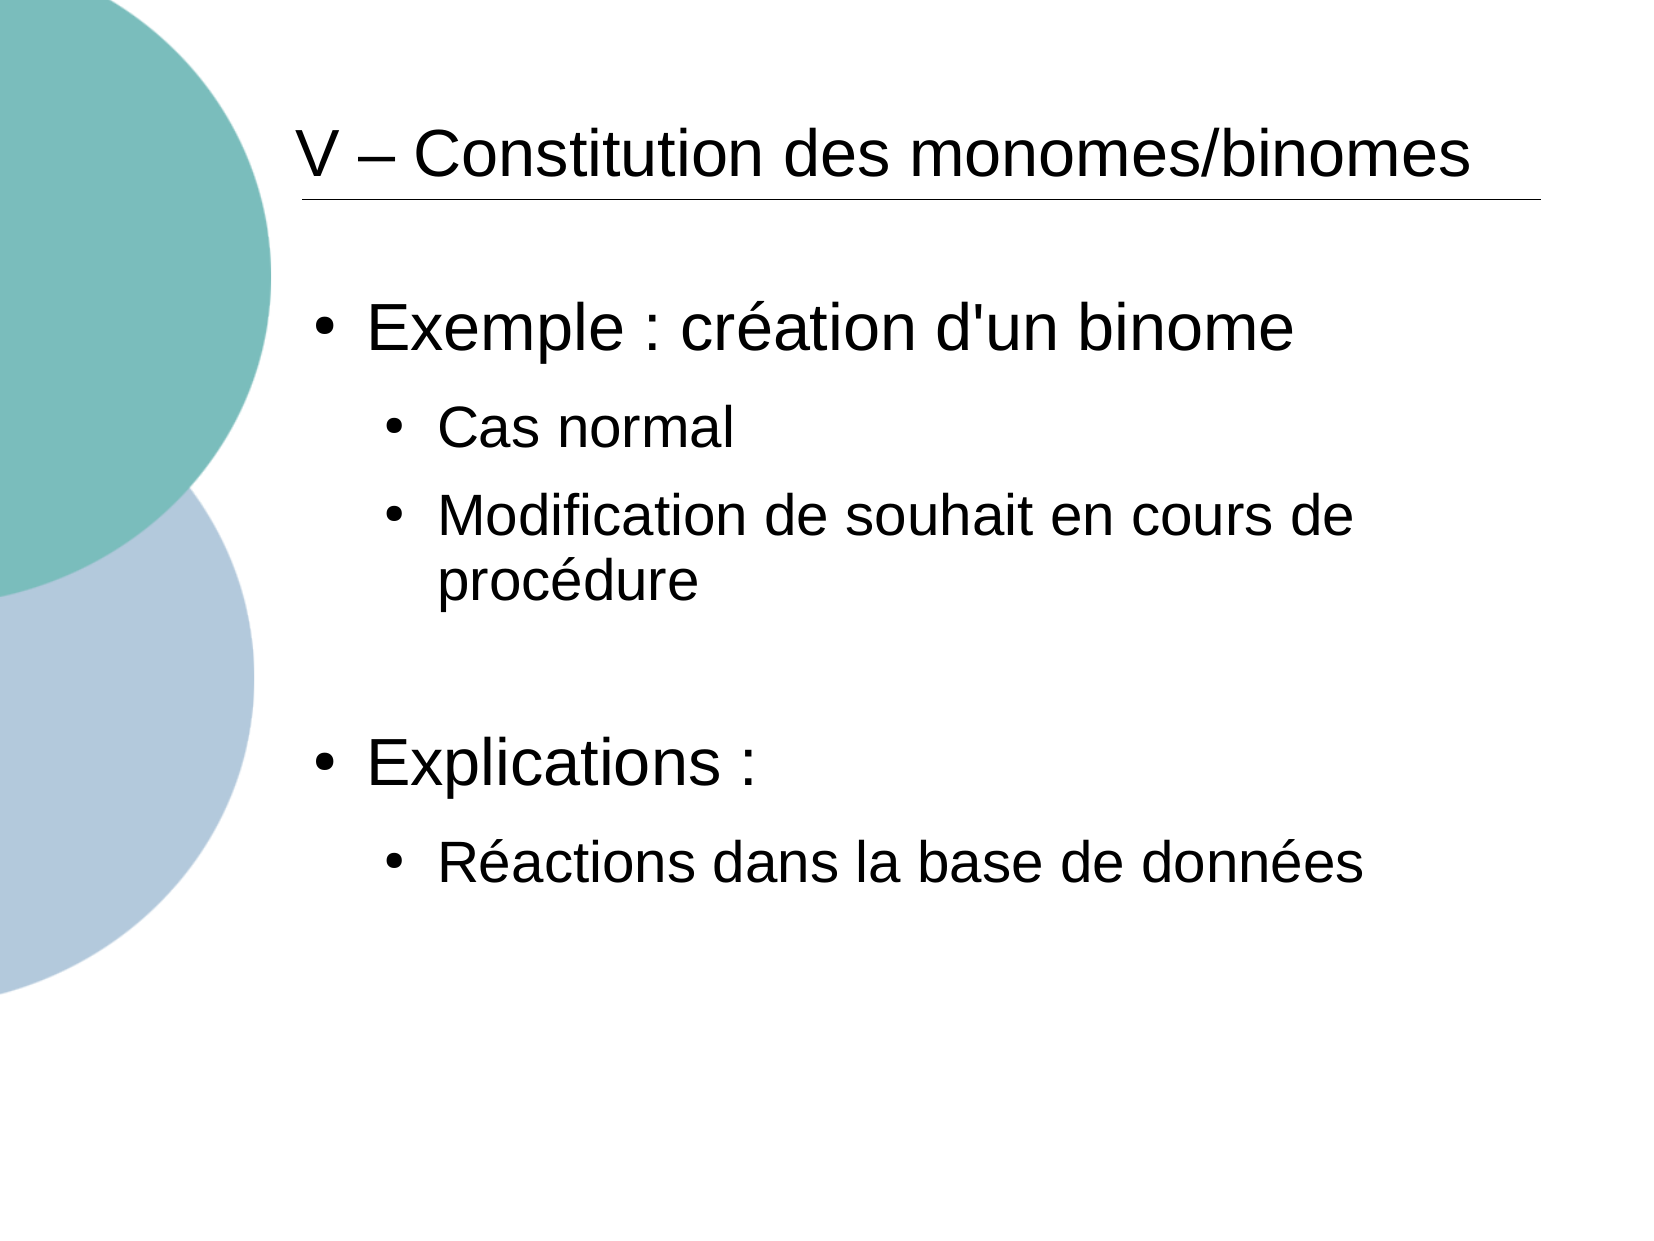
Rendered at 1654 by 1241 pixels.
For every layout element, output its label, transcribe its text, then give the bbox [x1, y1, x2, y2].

list Exemple : création d'un binome Cas normal Modification de souhait en cours de procédure Explications : Réactions dans la base de données [295, 290, 1571, 1094]
table_header [302, 200, 1541, 257]
picture [0, 0, 1654, 1241]
title V – Constitution des monomes/binomes [295, 56, 1571, 250]
